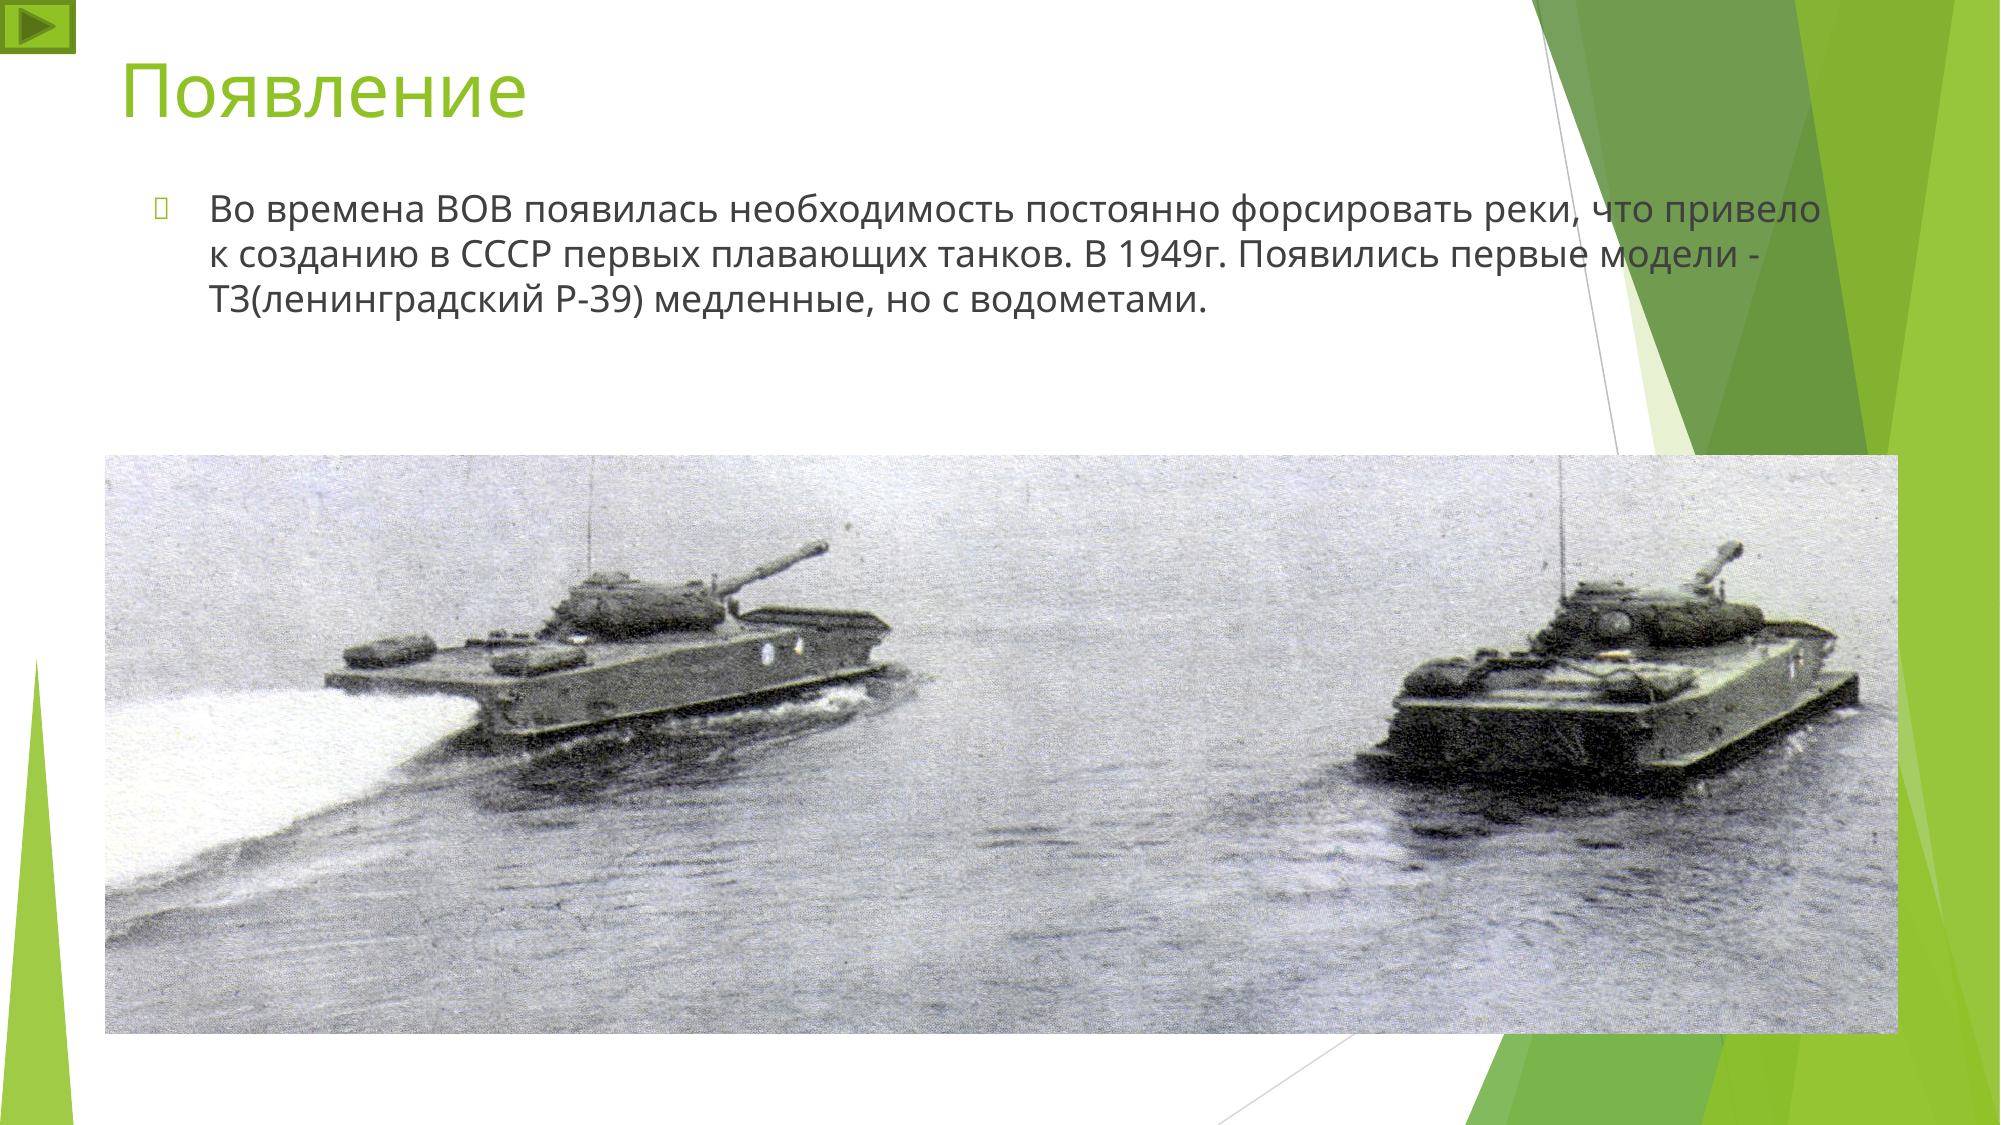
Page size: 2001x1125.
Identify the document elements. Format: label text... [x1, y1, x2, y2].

title Появление [104, 35, 2000, 253]
list Во времена ВОВ появилась необходимость постоянно форсировать реки, что привело к созданию в СССР первых плавающих танков. В 1949г. Появились первые модели - Т3(ленинградский Р-39) медленные, но с водометами. [137, 177, 1863, 455]
text_box [1, 0, 75, 53]
picture [105, 455, 1898, 1034]
